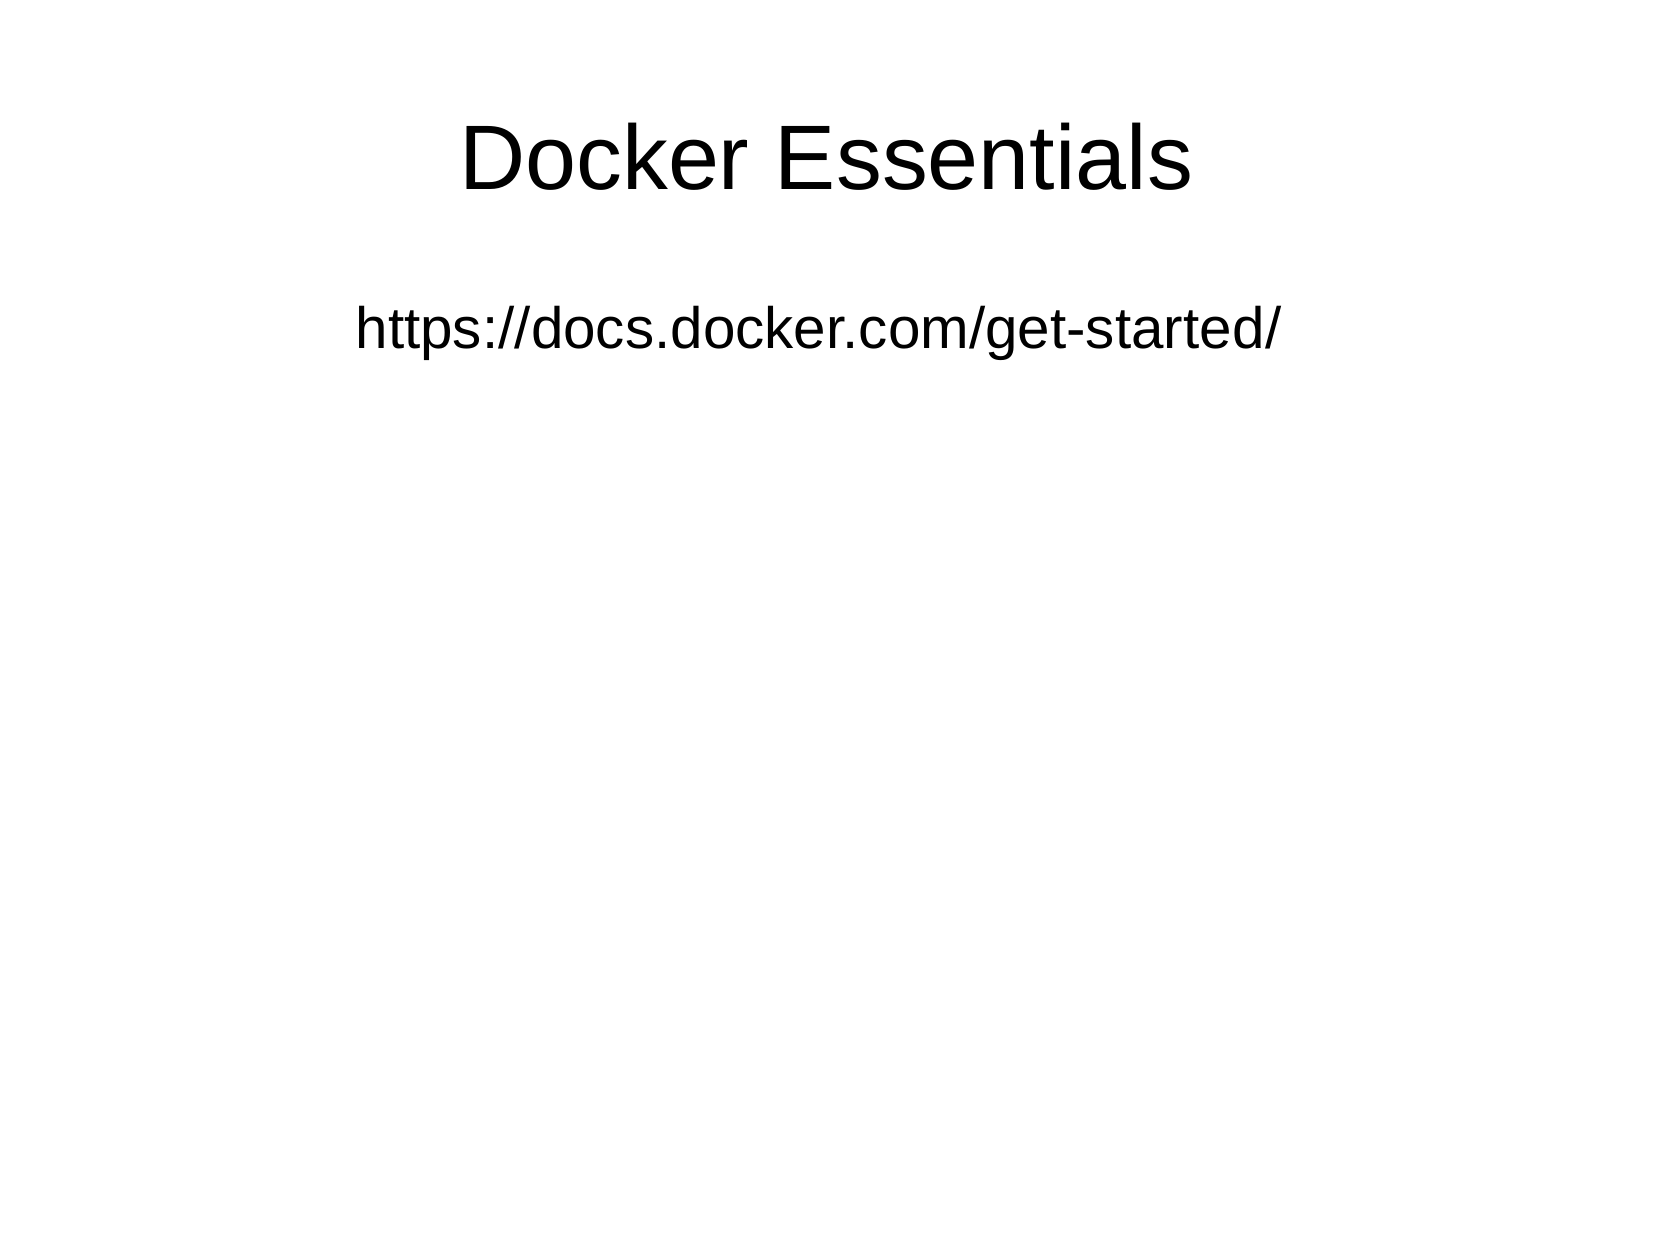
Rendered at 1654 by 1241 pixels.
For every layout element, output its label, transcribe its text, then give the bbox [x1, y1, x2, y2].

title Docker Essentials [82, 49, 1571, 257]
list https://docs.docker.com/get-started/ [82, 290, 1571, 1148]
